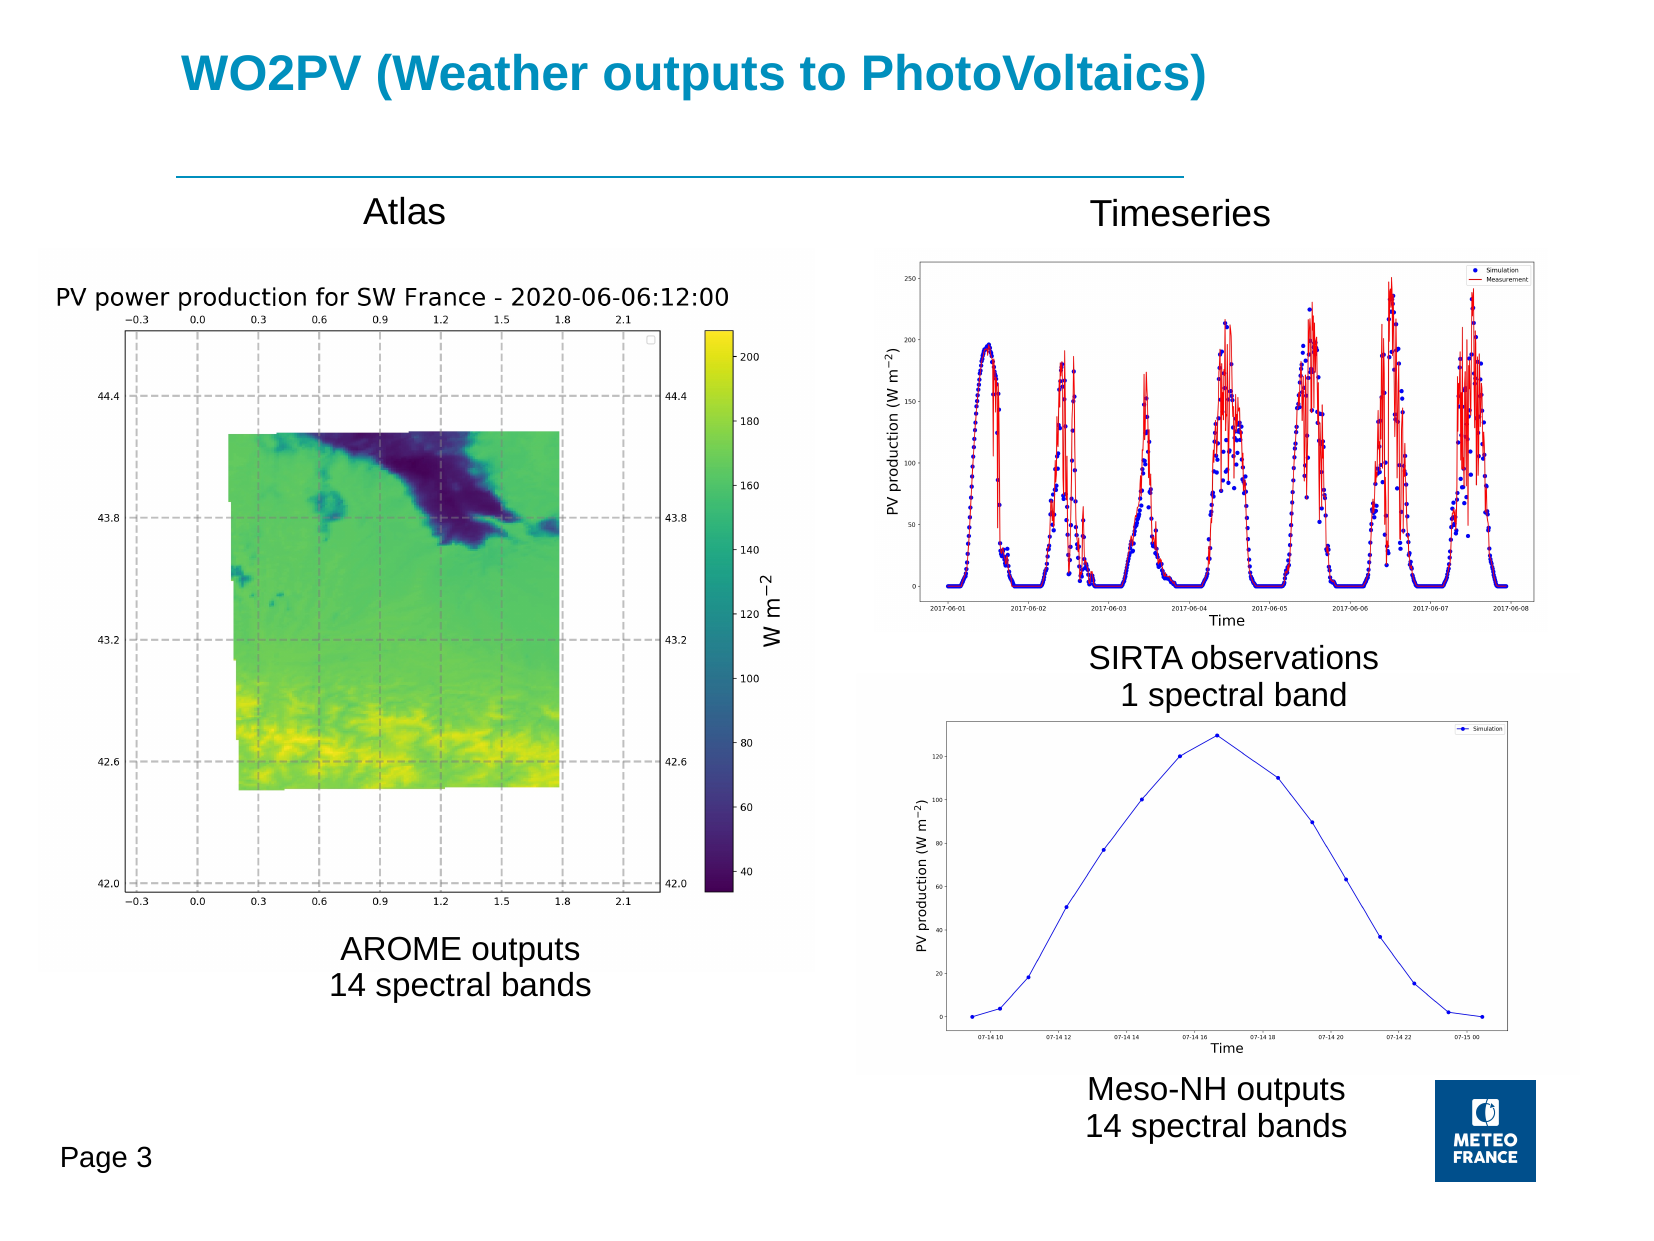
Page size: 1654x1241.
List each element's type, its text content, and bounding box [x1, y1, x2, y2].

text_box SIRTA observations 1 spectral band [1027, 632, 1406, 758]
text_box Meso-NH outputs 14 spectral bands [1027, 1062, 1371, 1152]
text_box AROME outputs 14 spectral bands [271, 922, 615, 1012]
title WO2PV (Weather outputs to PhotoVoltaics) [181, 24, 1614, 122]
text_box Timeseries [1039, 185, 1347, 243]
picture [856, 673, 1580, 1075]
picture [38, 248, 815, 972]
picture [874, 248, 1548, 632]
picture [1435, 1080, 1536, 1182]
text_box Atlas [312, 183, 479, 240]
